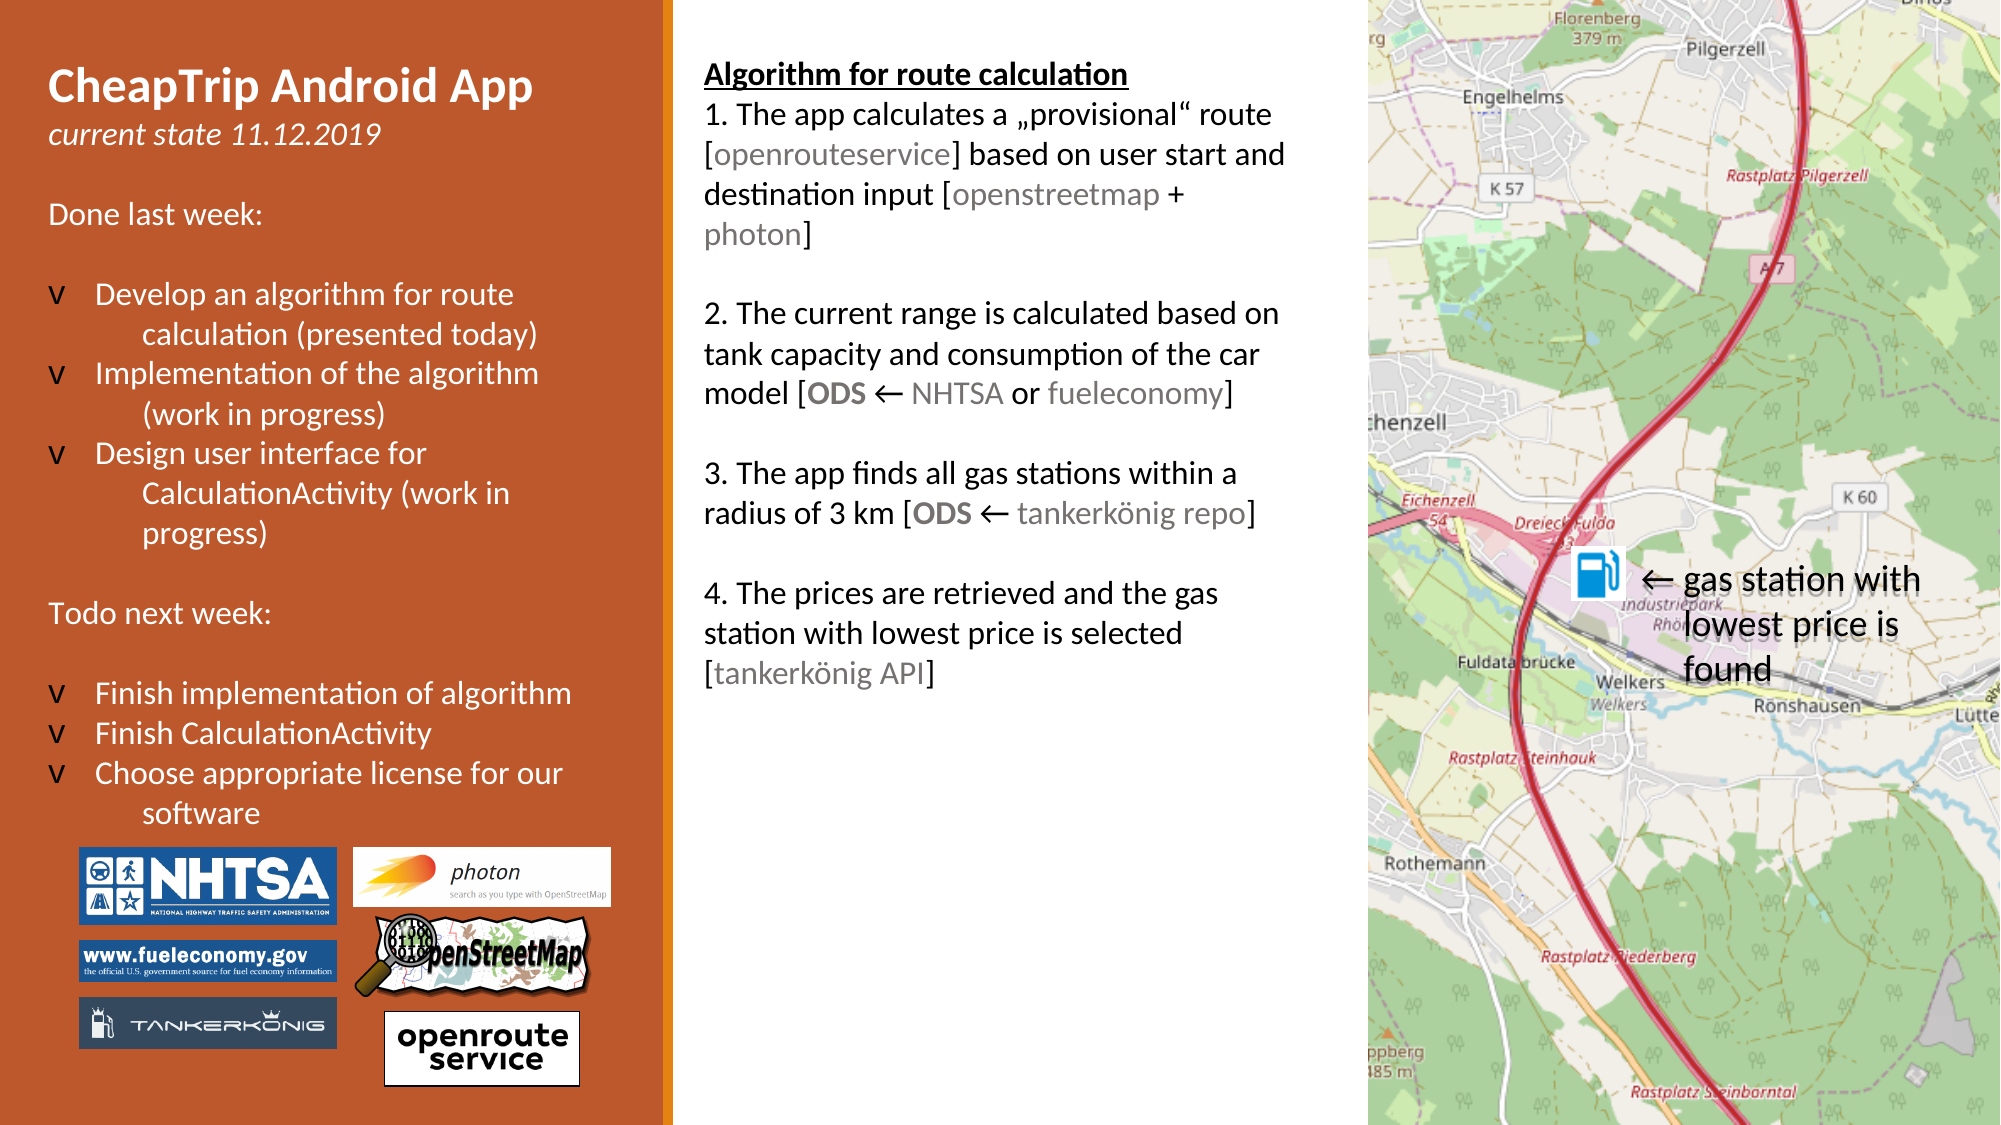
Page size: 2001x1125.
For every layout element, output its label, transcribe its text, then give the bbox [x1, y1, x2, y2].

text_box ← gas station with lowest price is found [1625, 546, 1941, 698]
picture [353, 911, 611, 998]
picture [79, 997, 337, 1049]
picture [79, 940, 337, 982]
picture [353, 888, 611, 907]
picture [385, 1012, 579, 1086]
picture [1368, 0, 2000, 1125]
picture [79, 888, 337, 925]
text_box Algorithm for route calculation 1. The app calculates a „provisional“ route [openrouteservice] based on user start and destination input [openstreetmap + photon] 2. The current range is calculated based on tank capacity and consumption of the car model [ODS ← NHTSA or fueleconomy] 3. The app finds all gas stations within a radius of 3 km [ODS ← tankerkönig repo] 4. The prices are retrieved and the gas station with lowest price is selected [tankerkönig API] [688, 44, 1313, 707]
text_box CheapTrip Android App current state 11.12.2019 Done last week: Develop an algorithm for route calculation (presented today) Implementation of the algorithm (work in progress) Design user interface for CalculationActivity (work in progress) Todo next week: Finish implementation of algorithm Finish CalculationActivity Choose appropriate license for our software [33, 44, 640, 888]
